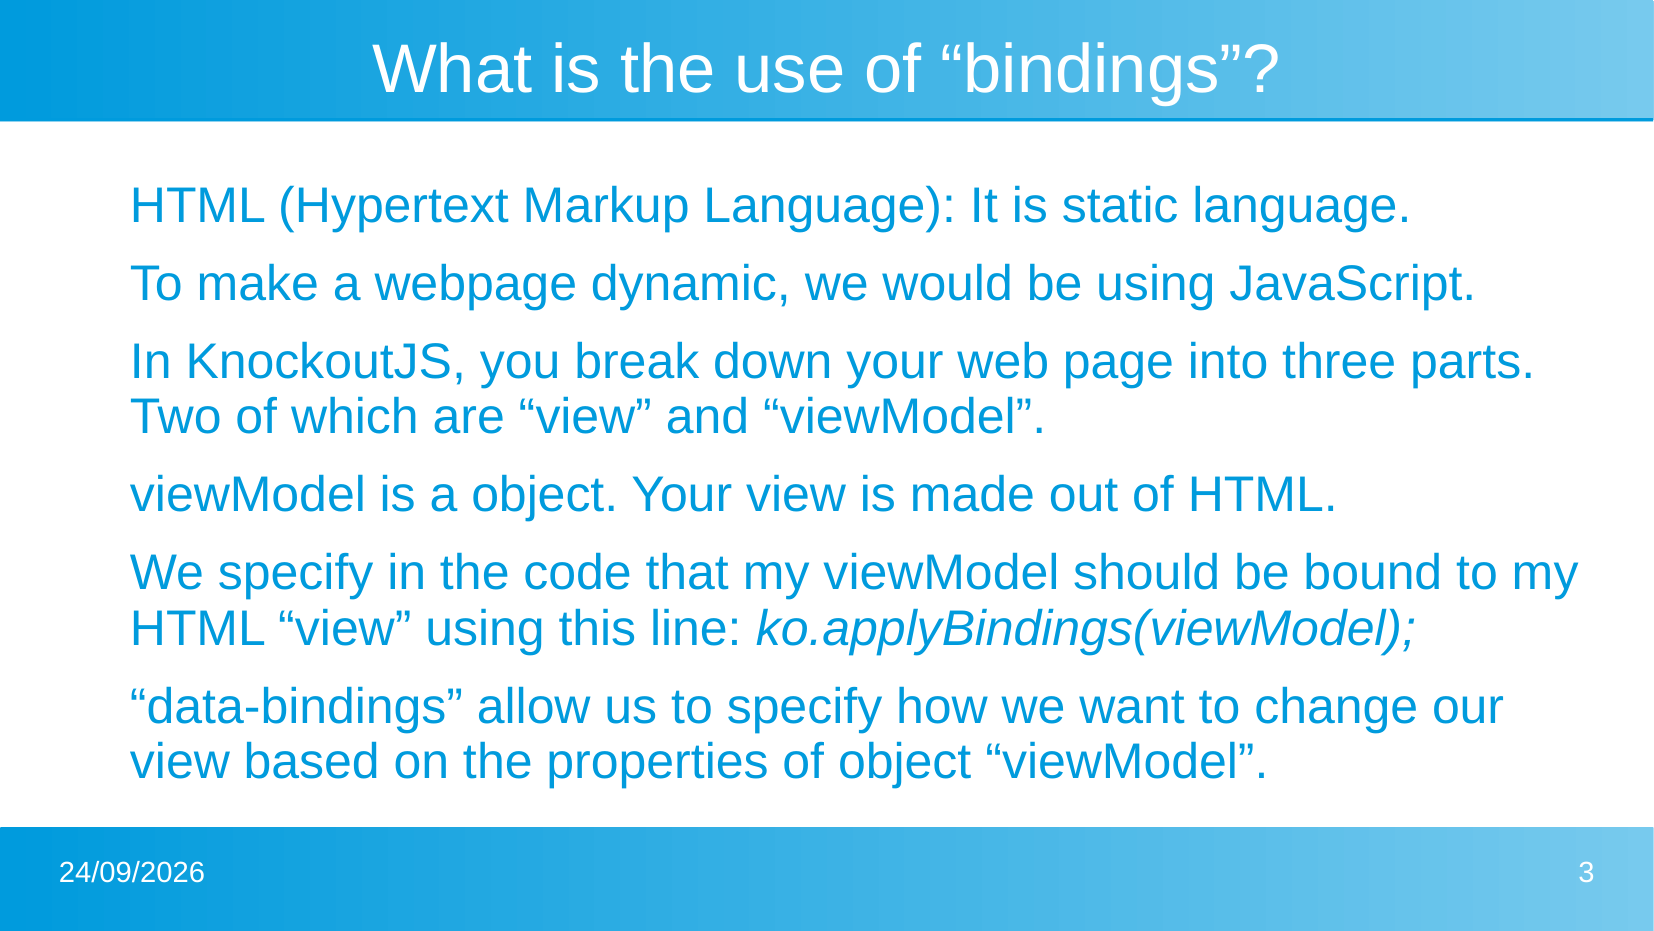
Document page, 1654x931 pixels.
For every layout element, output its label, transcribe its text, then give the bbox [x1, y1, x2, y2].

title What is the use of “bindings”? [59, 29, 1595, 108]
list HTML (Hypertext Markup Language): It is static language. To make a webpage dynamic, we would be using JavaScript. In KnockoutJS, you break down your web page into three parts. Two of which are “view” and “viewModel”. viewModel is a object. Your view is made out of HTML. We specify in the code that my viewModel should be bound to my HTML “view” using this line: ko.applyBindings(viewModel); “data-bindings” allow us to specify how we want to change our view based on the properties of object “viewModel”. [59, 177, 1595, 768]
